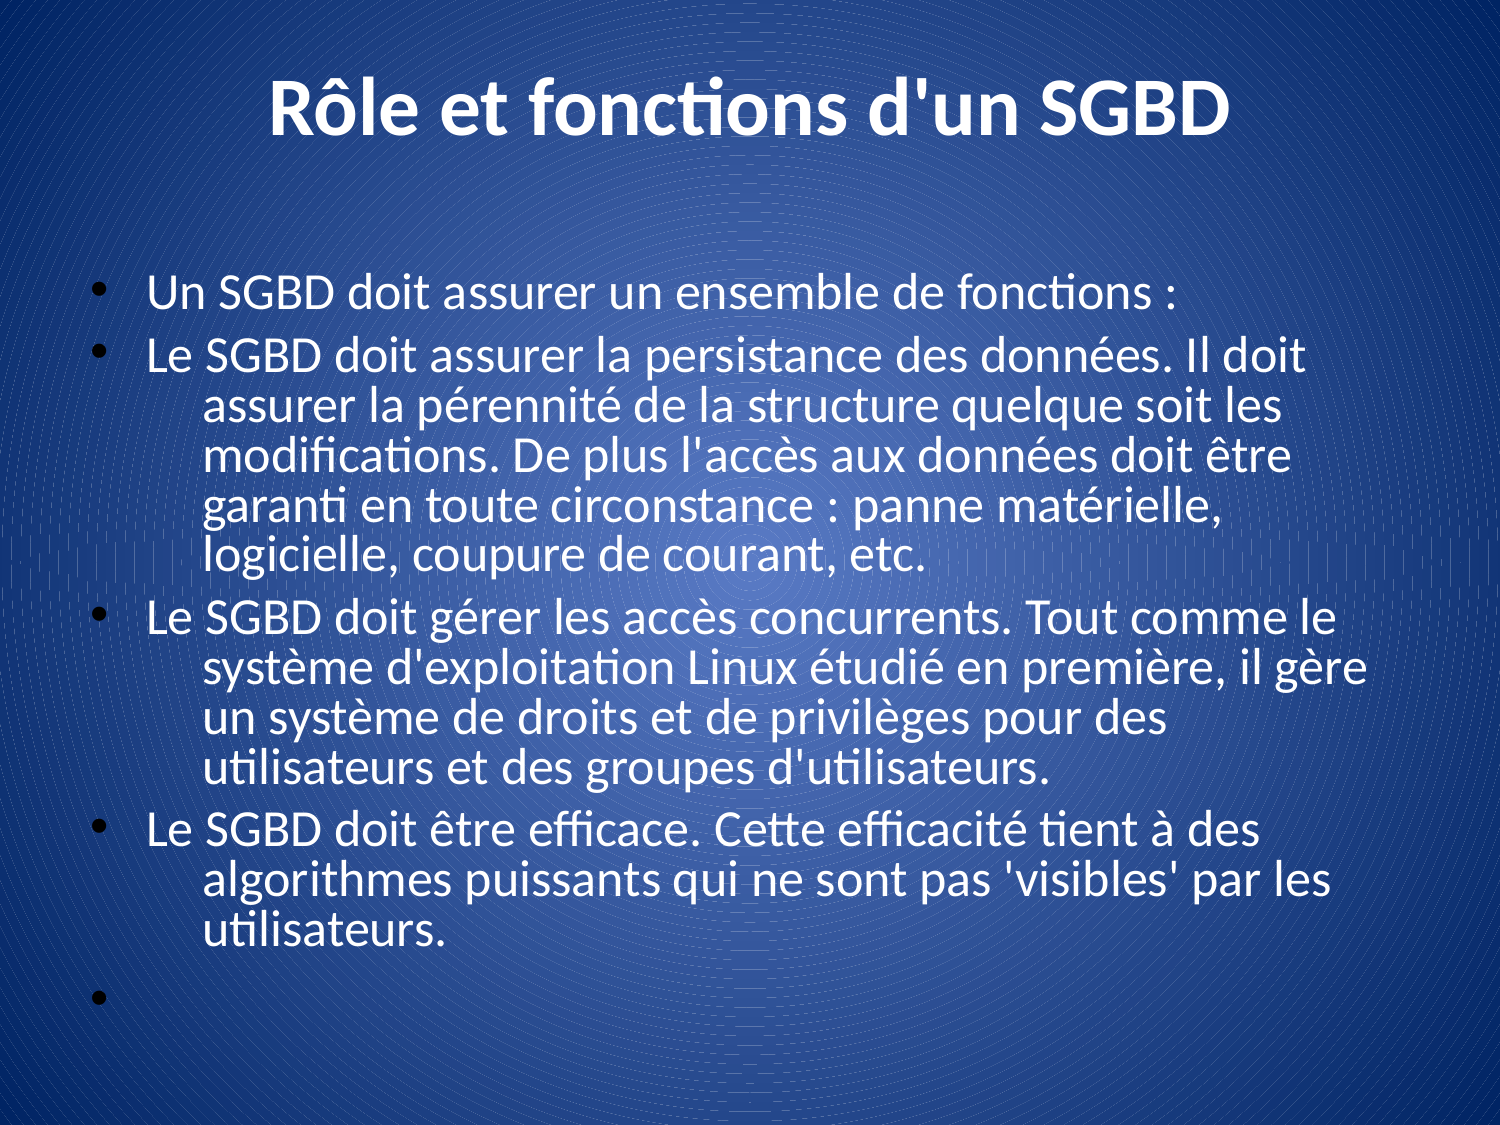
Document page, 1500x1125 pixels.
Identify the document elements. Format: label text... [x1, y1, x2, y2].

list Un SGBD doit assurer un ensemble de fonctions : Le SGBD doit assurer la persistance des données. Il doit assurer la pérennité de la structure quelque soit les modifications. De plus l'accès aux données doit être garanti en toute circonstance : panne matérielle, logicielle, coupure de courant, etc. Le SGBD doit gérer les accès concurrents. Tout comme le système d'exploitation Linux étudié en première, il gère un système de droits et de privilèges pour des utilisateurs et des groupes d'utilisateurs. Le SGBD doit être efficace. Cette efficacité tient à des algorithmes puissants qui ne sont pas 'visibles' par les utilisateurs. [75, 262, 1426, 1005]
title Rôle et fonctions d'un SGBD [75, 45, 1426, 233]
